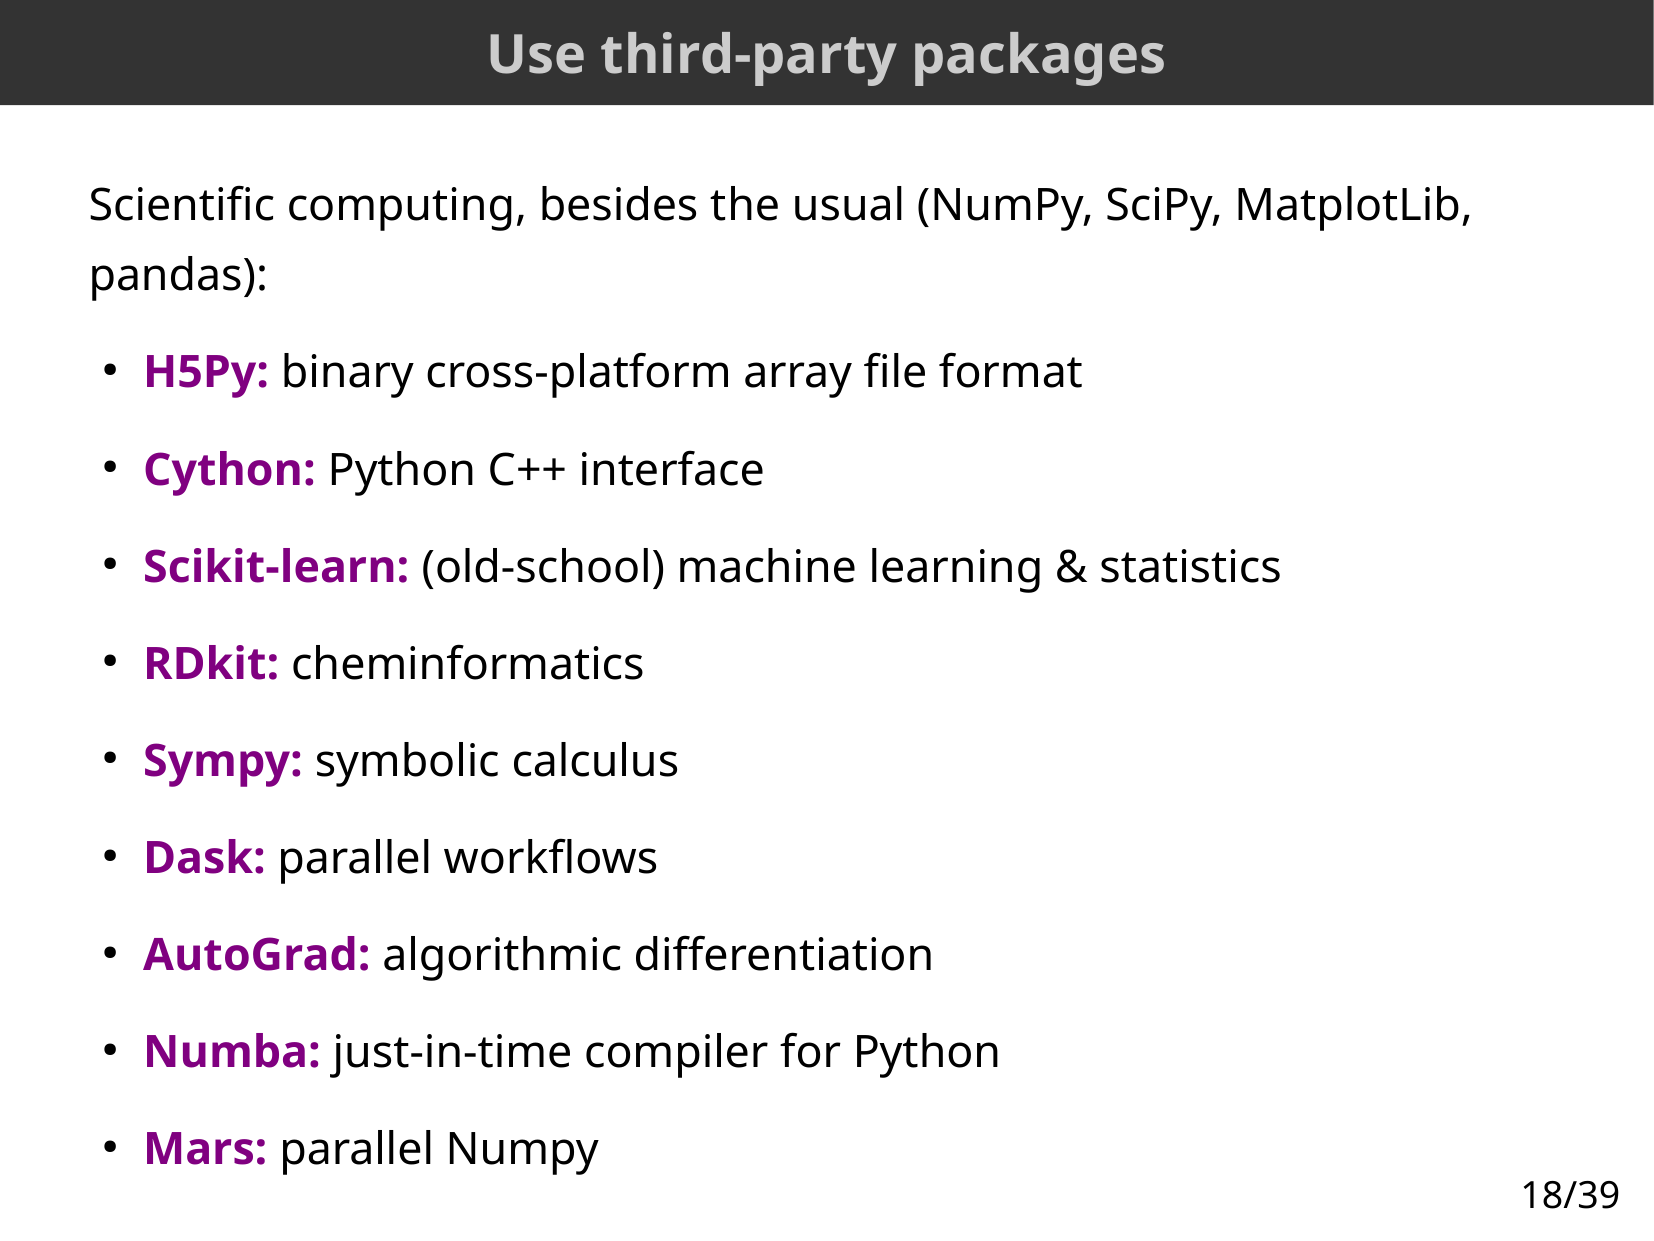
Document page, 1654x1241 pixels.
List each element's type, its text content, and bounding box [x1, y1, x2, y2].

title Use third-party packages [0, 0, 1654, 105]
list Scientific computing, besides the usual (NumPy, SciPy, MatplotLib, pandas): H5Py: binary cross-platform array file format Cython: Python C++ interface Scikit-learn: (old-school) machine learning & statistics RDkit: cheminformatics Sympy: symbolic calculus Dask: parallel workflows AutoGrad: algorithmic differentiation Numba: just-in-time compiler for Python Mars: parallel Numpy [0, 105, 1654, 1241]
